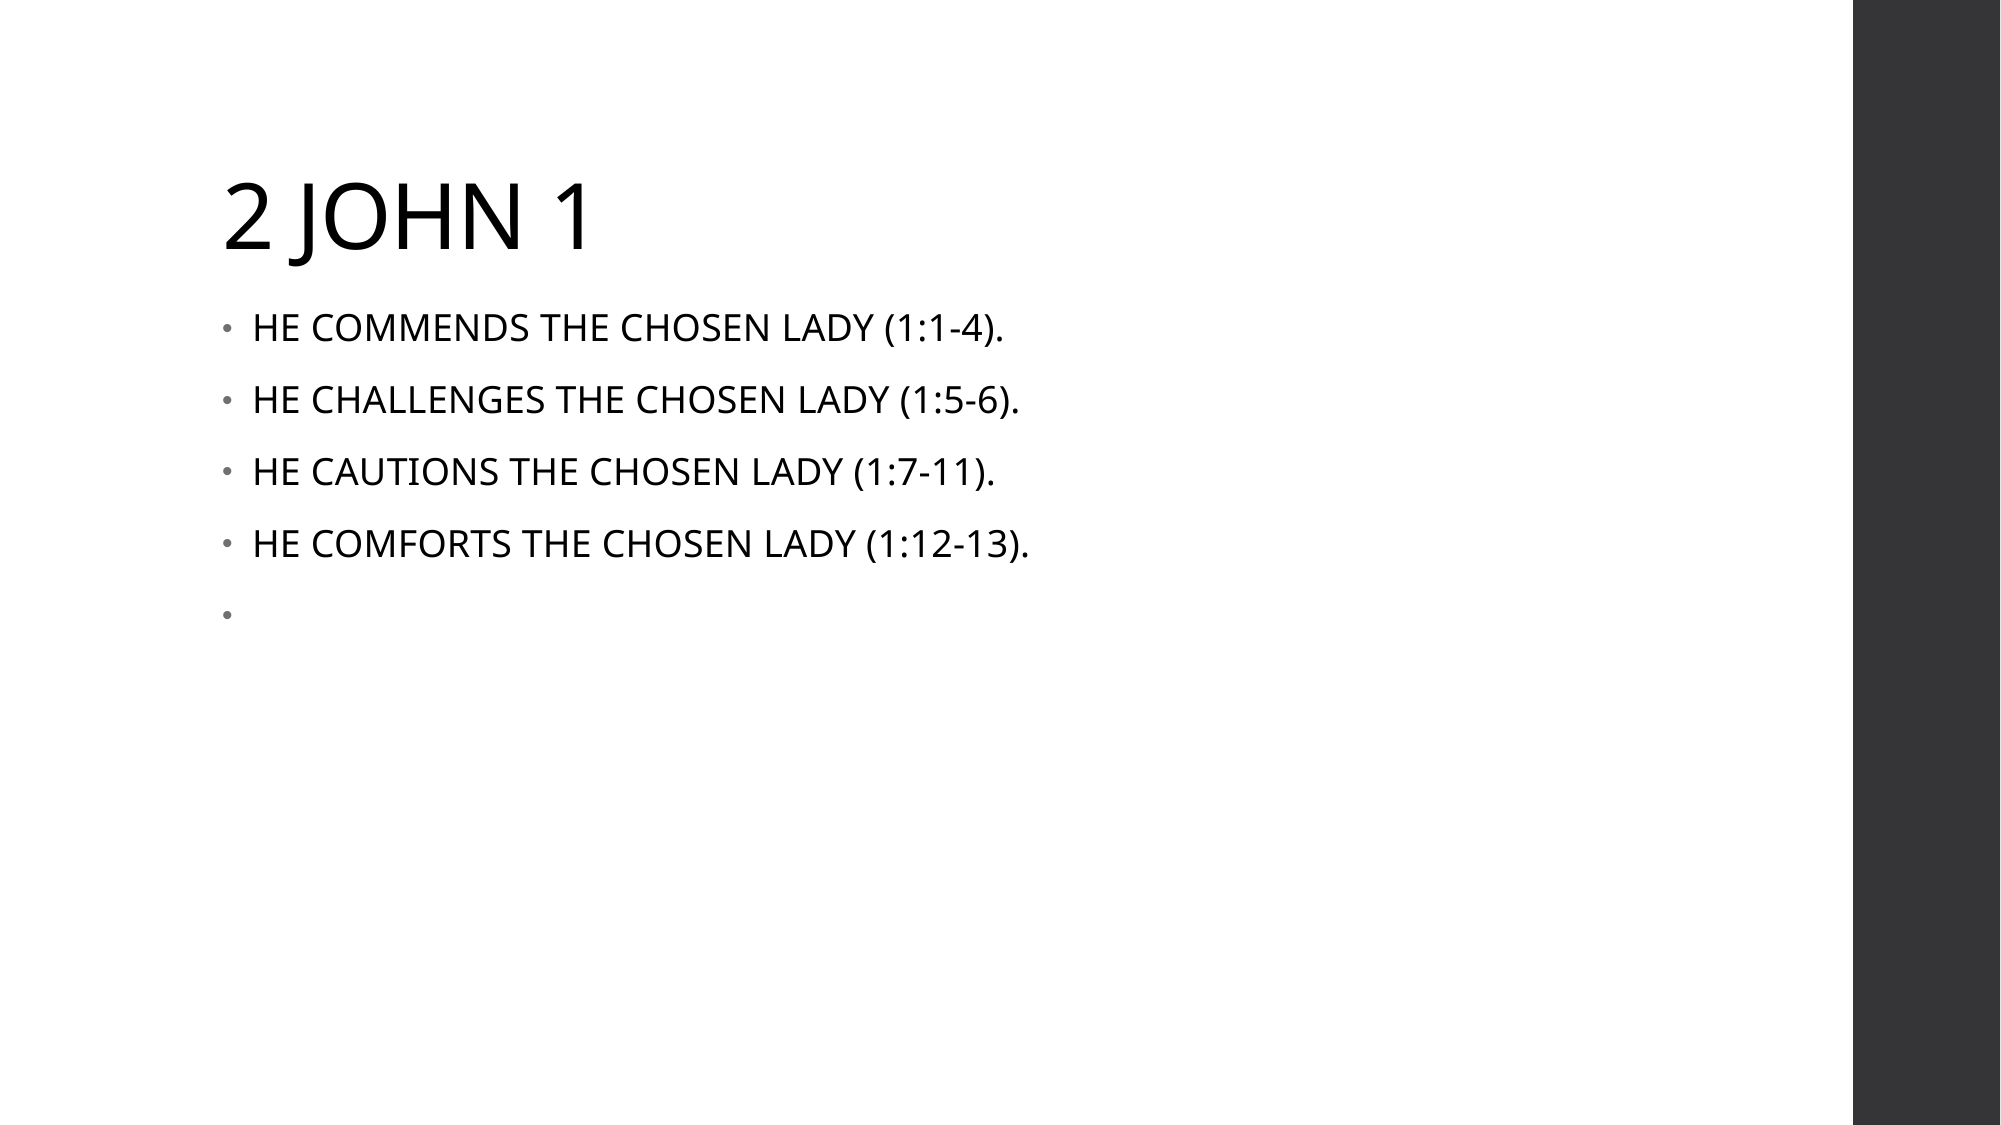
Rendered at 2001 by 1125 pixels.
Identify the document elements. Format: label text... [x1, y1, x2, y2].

title 2 JOHN 1 [206, 60, 1797, 278]
list HE COMMENDS THE CHOSEN LADY (1:1-4). HE CHALLENGES THE CHOSEN LADY (1:5-6). HE CAUTIONS THE CHOSEN LADY (1:7-11). HE COMFORTS THE CHOSEN LADY (1:12-13). [206, 299, 1617, 1014]
